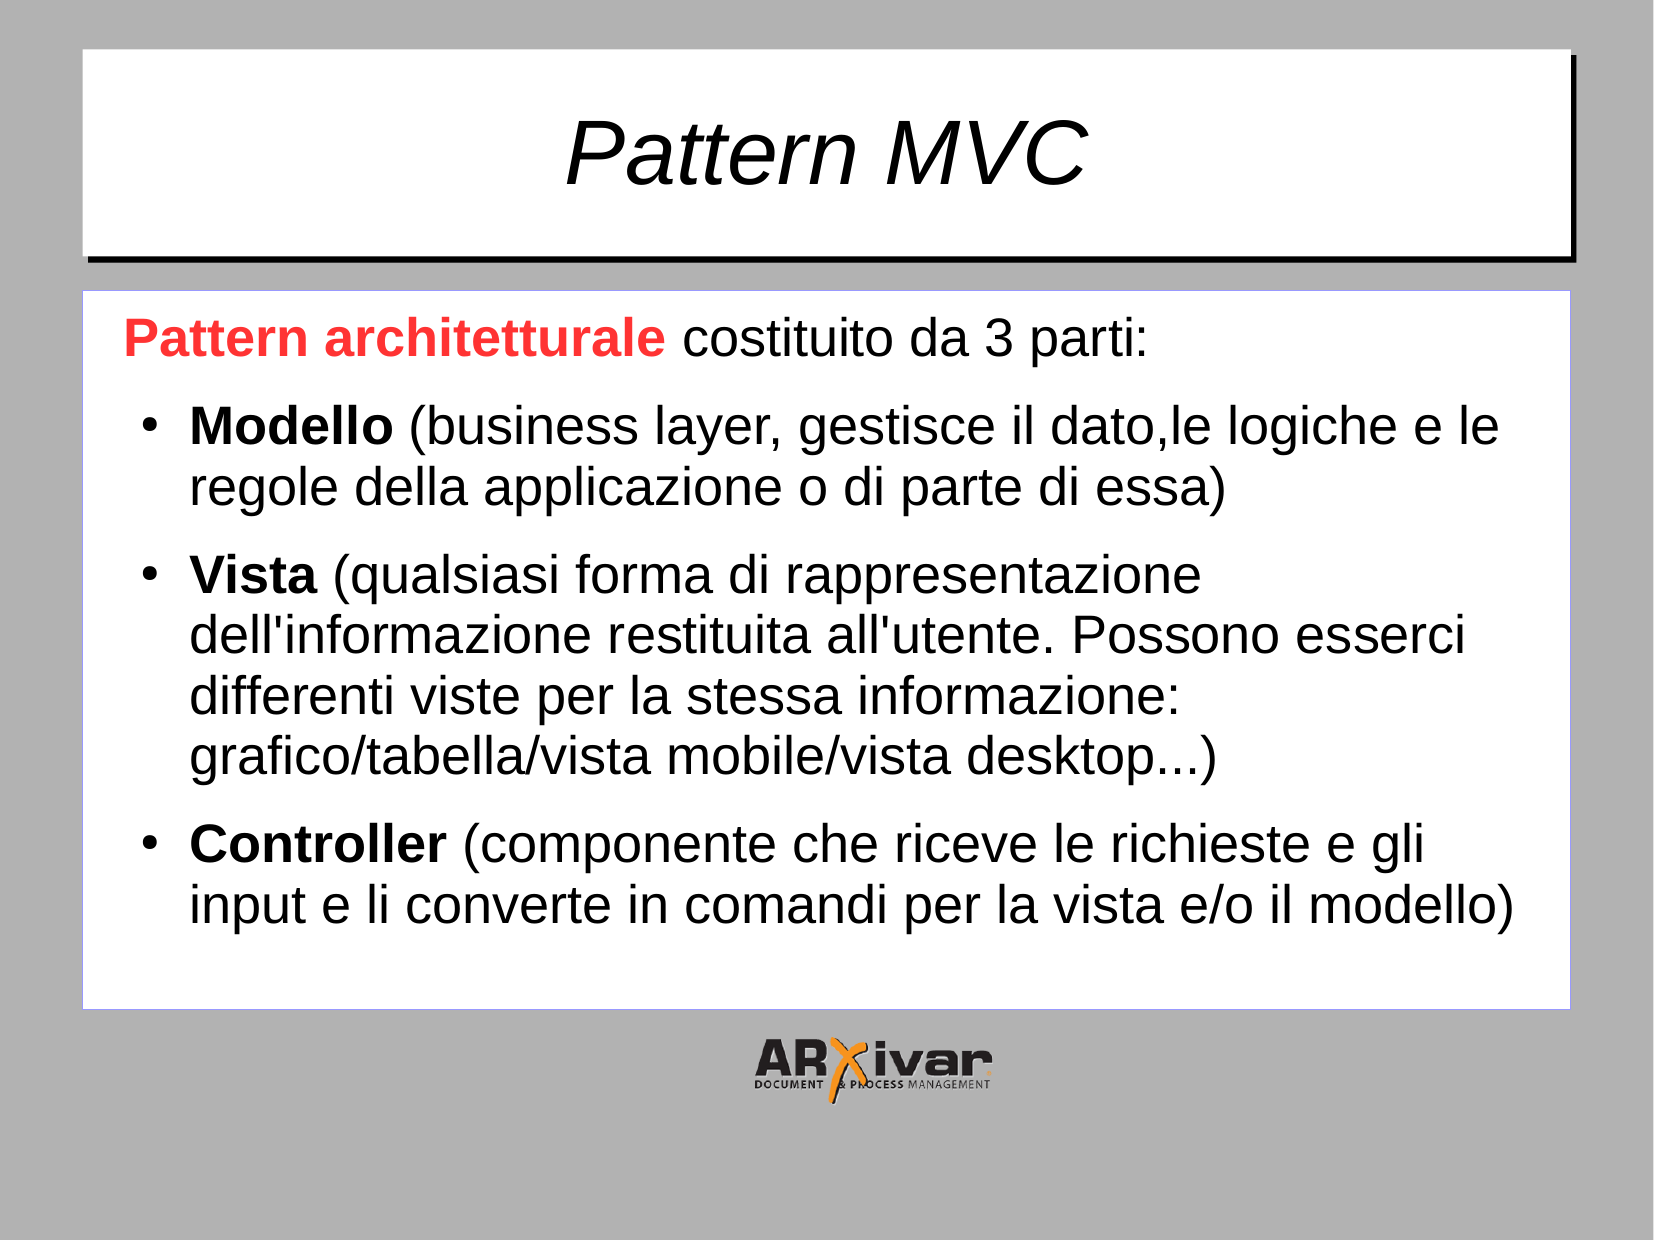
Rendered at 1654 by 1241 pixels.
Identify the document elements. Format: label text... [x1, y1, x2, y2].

title Pattern MVC [82, 49, 1571, 257]
picture [755, 1031, 993, 1111]
list Pattern architetturale costituito da 3 parti: Modello (business layer, gestisce il dato,le logiche e le regole della applicazione o di parte di essa) Vista (qualsiasi forma di rappresentazione dell'informazione restituita all'utente. Possono esserci differenti viste per la stessa informazione: grafico/tabella/vista mobile/vista desktop...) Controller (componente che riceve le richieste e gli input e li converte in comandi per la vista e/o il modello) [82, 290, 1571, 1010]
